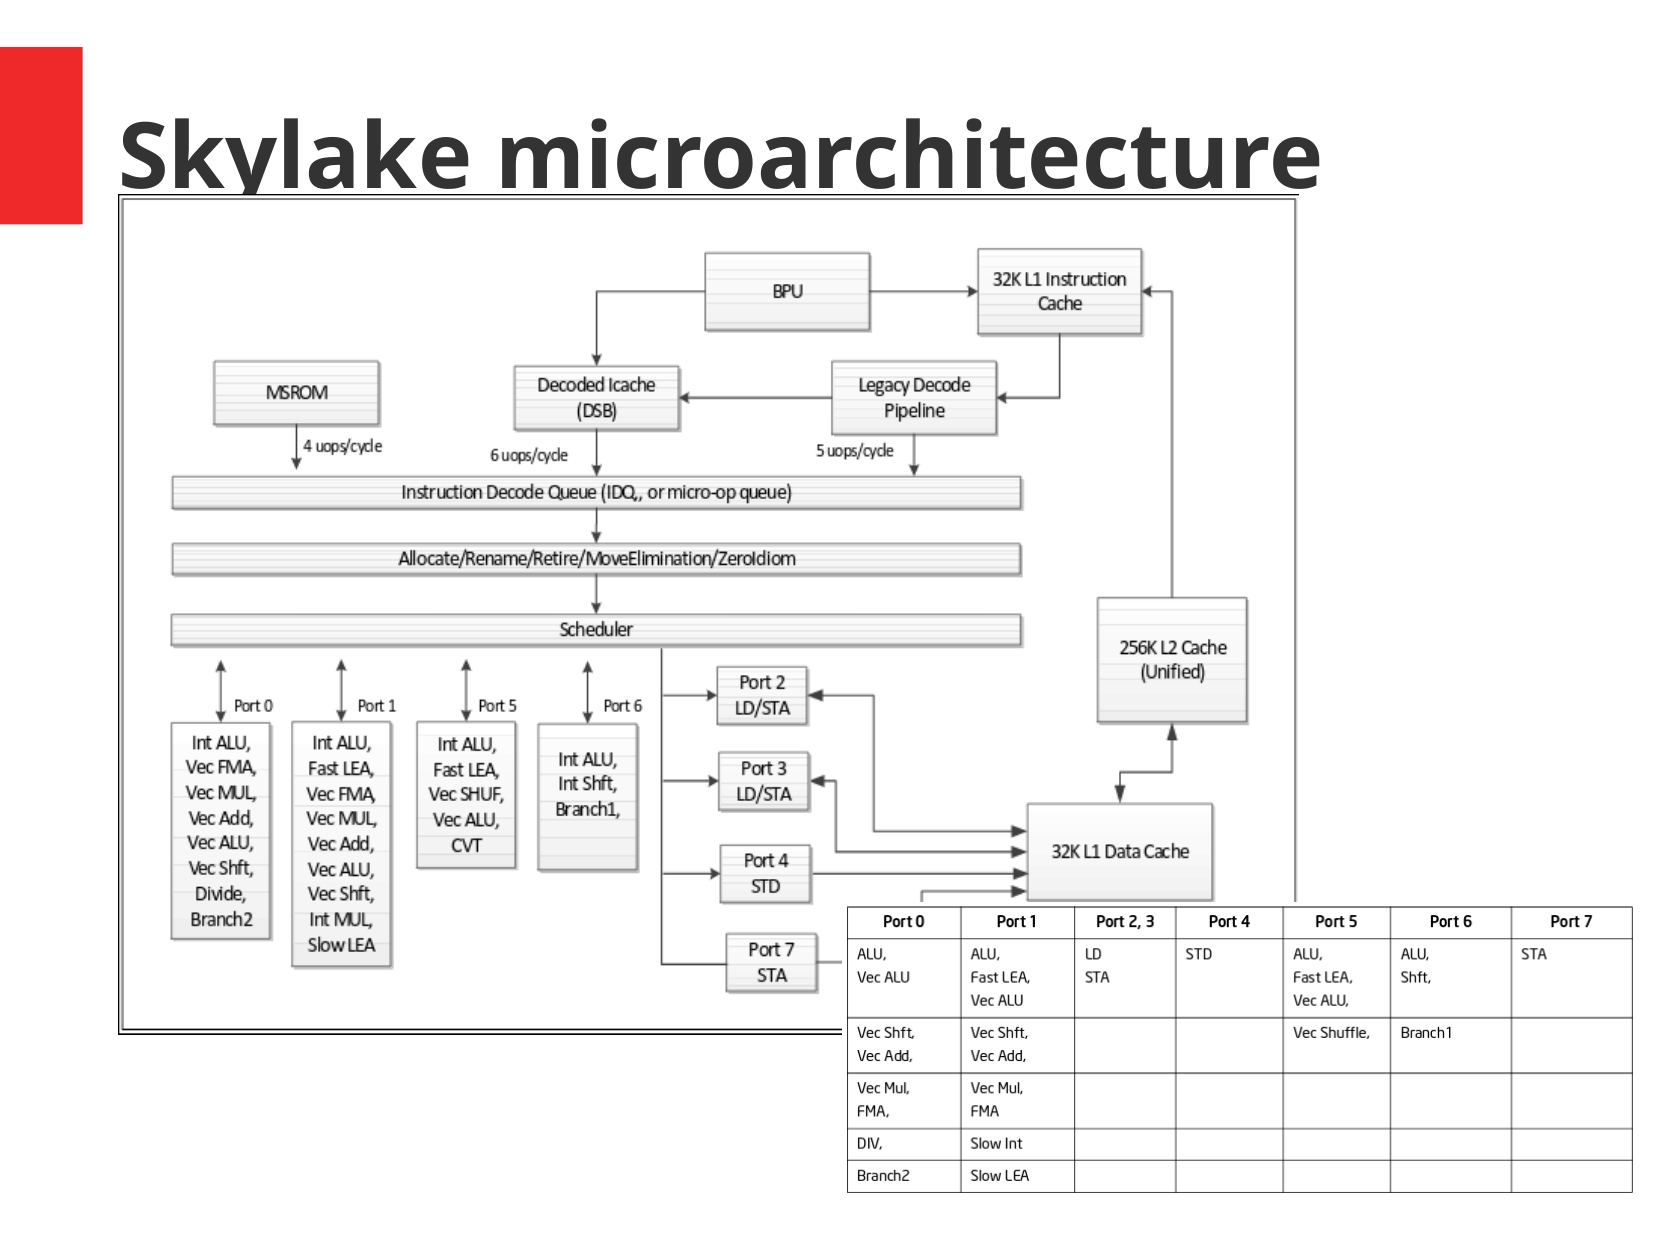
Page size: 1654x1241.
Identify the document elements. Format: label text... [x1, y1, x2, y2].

title Skylake microarchitecture [118, 49, 1571, 257]
picture [118, 194, 1641, 1201]
